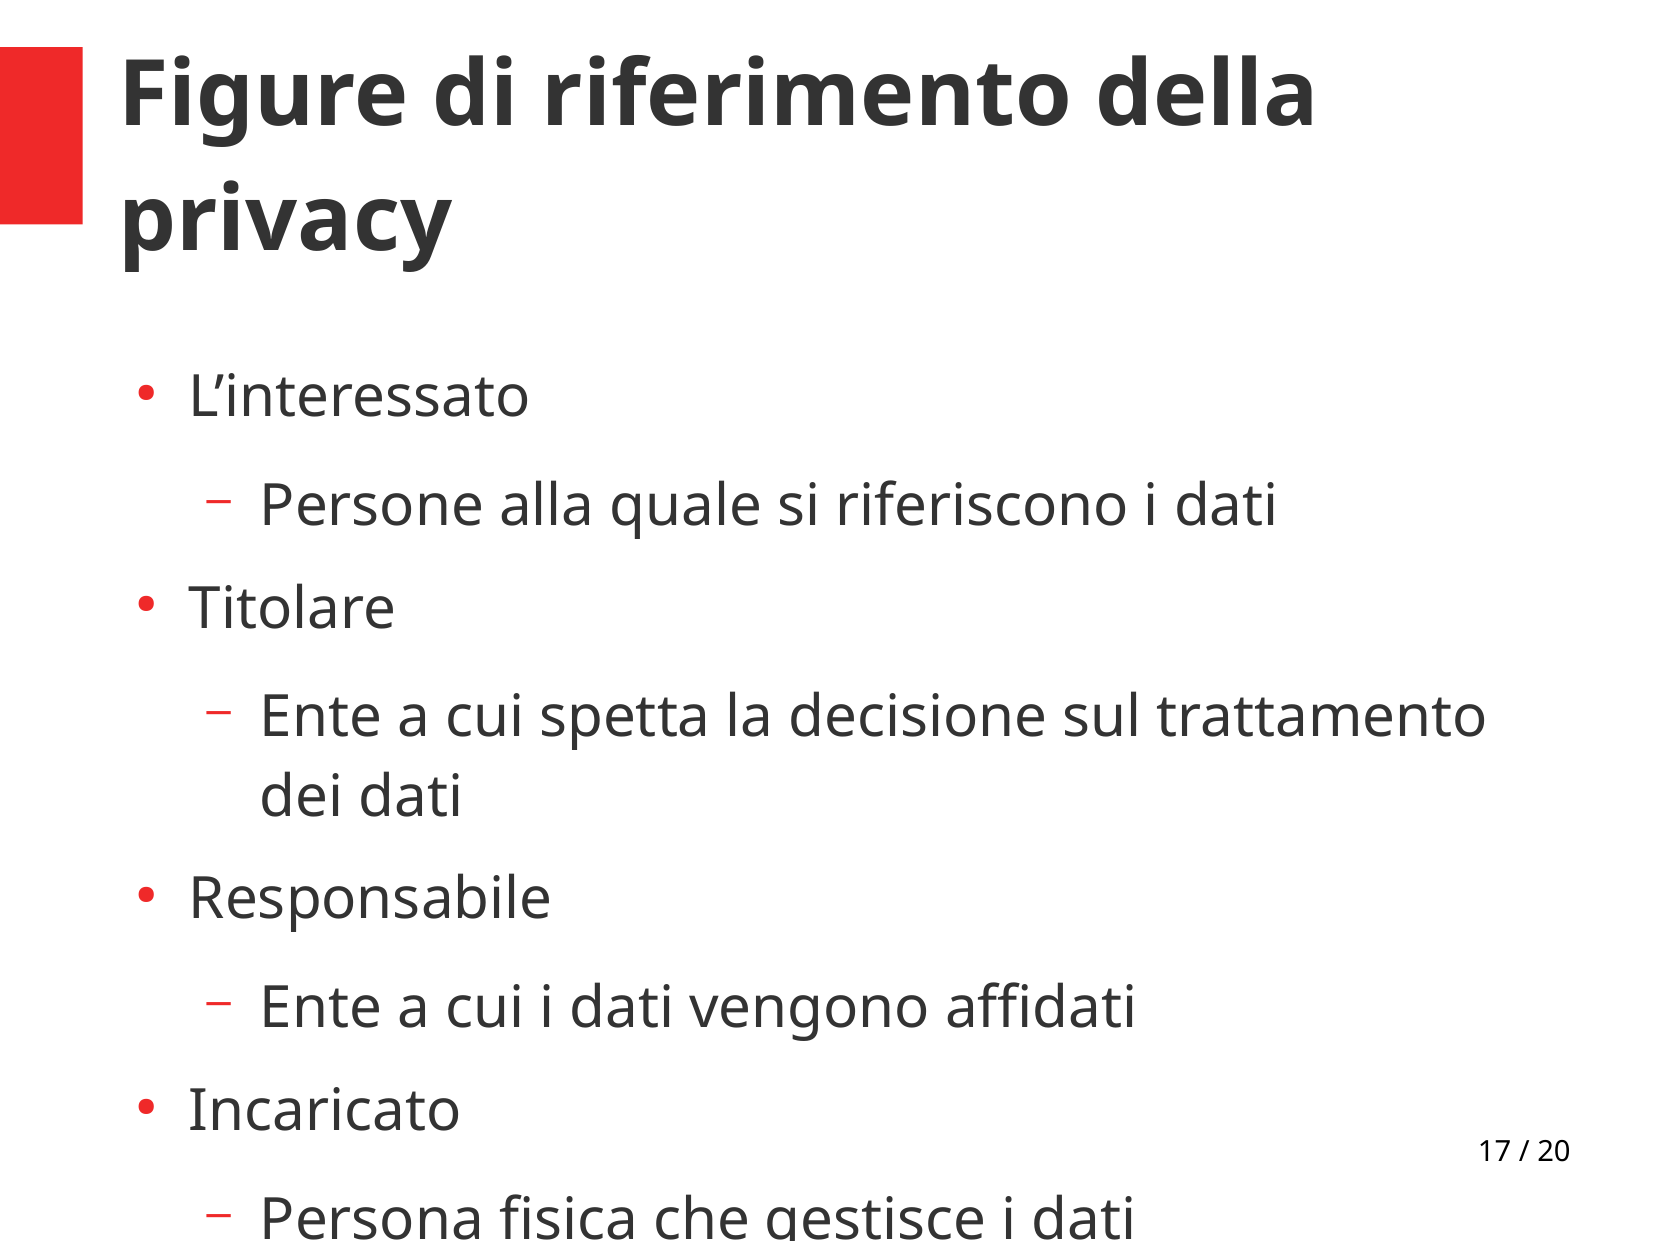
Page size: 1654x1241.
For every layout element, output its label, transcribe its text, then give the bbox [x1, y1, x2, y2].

title Figure di riferimento della privacy [118, 45, 1571, 260]
list L’interessato Persone alla quale si riferiscono i dati Titolare Ente a cui spetta la decisione sul trattamento dei dati Responsabile Ente a cui i dati vengono affidati Incaricato Persona fisica che gestisce i dati [118, 354, 1536, 1074]
